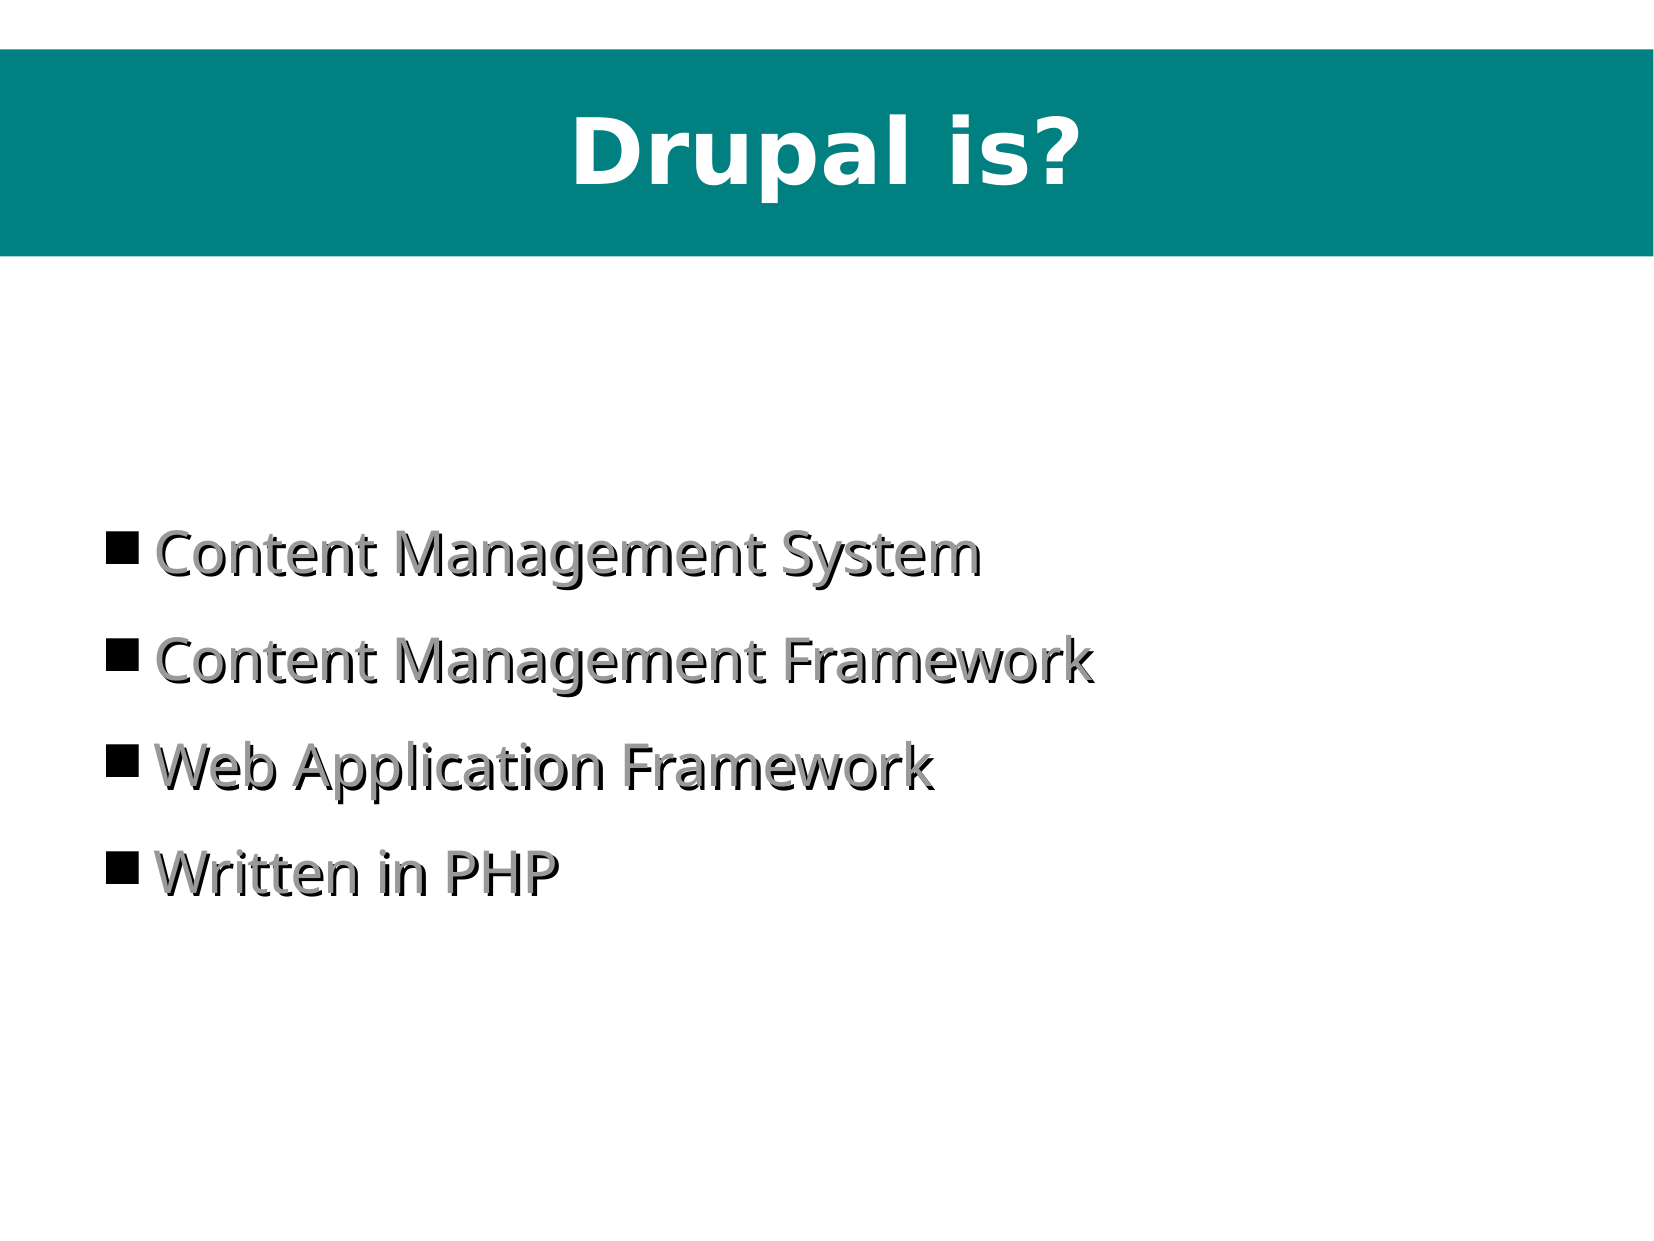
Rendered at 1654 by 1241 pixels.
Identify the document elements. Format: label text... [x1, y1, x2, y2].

list Content Management System Content Management Framework Web Application Framework Written in PHP [90, 510, 1546, 916]
title Drupal is? [0, 49, 1654, 257]
